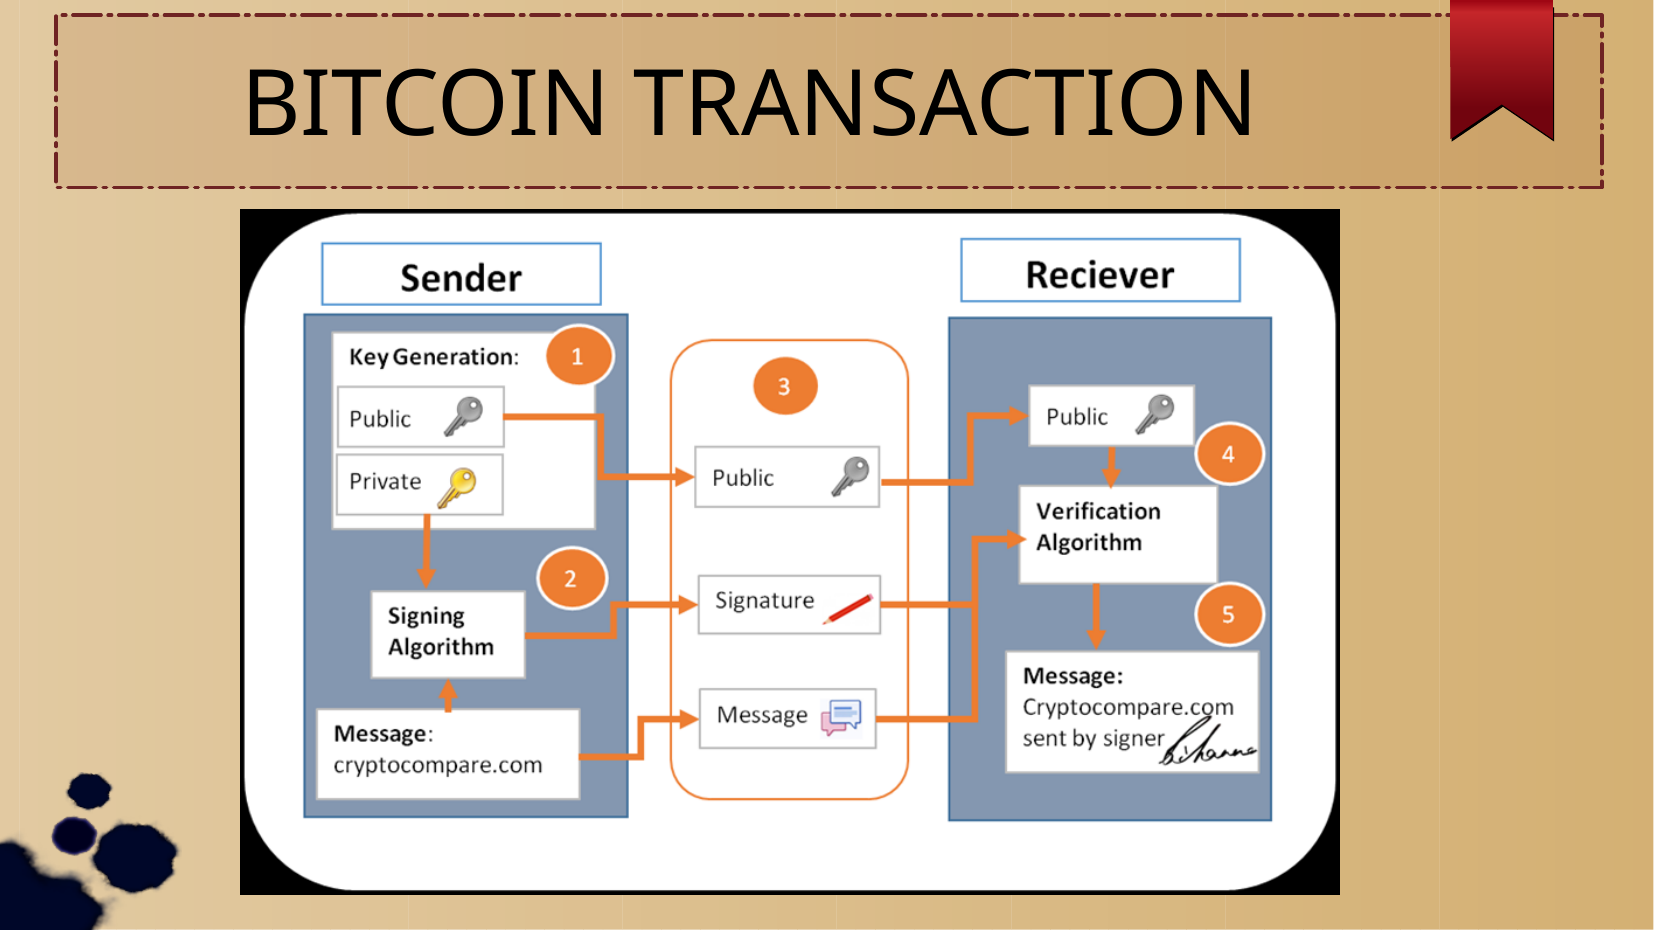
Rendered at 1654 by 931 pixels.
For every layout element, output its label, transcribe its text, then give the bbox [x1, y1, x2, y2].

picture [240, 209, 1340, 895]
title BITCOIN TRANSACTION [59, 11, 1441, 189]
